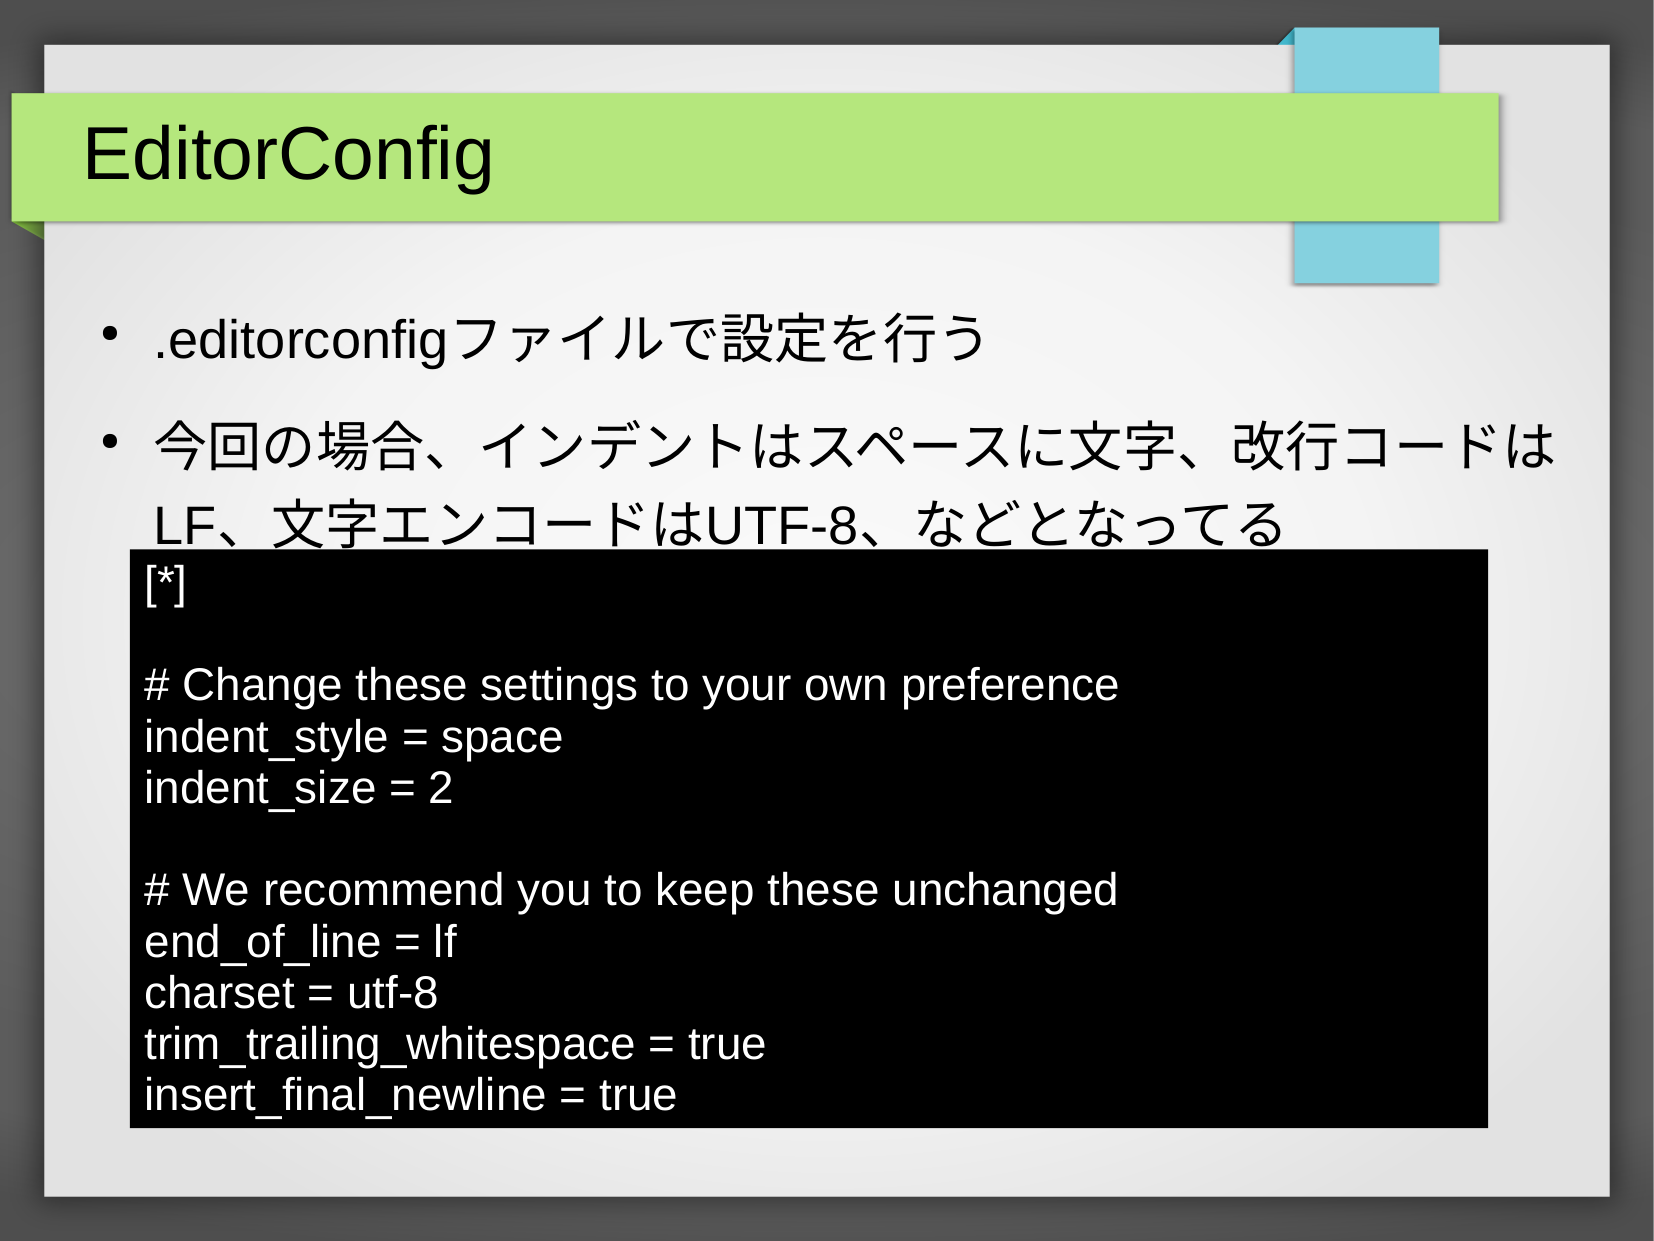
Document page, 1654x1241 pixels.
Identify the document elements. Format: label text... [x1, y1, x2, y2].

list .editorconfigファイルで設定を行う 今回の場合、インデントはスペースに文字、改行コードはLF、文字エンコードはUTF-8、などとなってる [82, 295, 1571, 1015]
title EditorConfig [82, 94, 1264, 213]
picture [0, 0, 1654, 1241]
text_box [*] # Change these settings to your own preference indent_style = space indent_size = 2 # We recommend you to keep these unchanged end_of_line = lf charset = utf-8 trim_trailing_whitespace = true insert_final_newline = true [129, 549, 1489, 1118]
